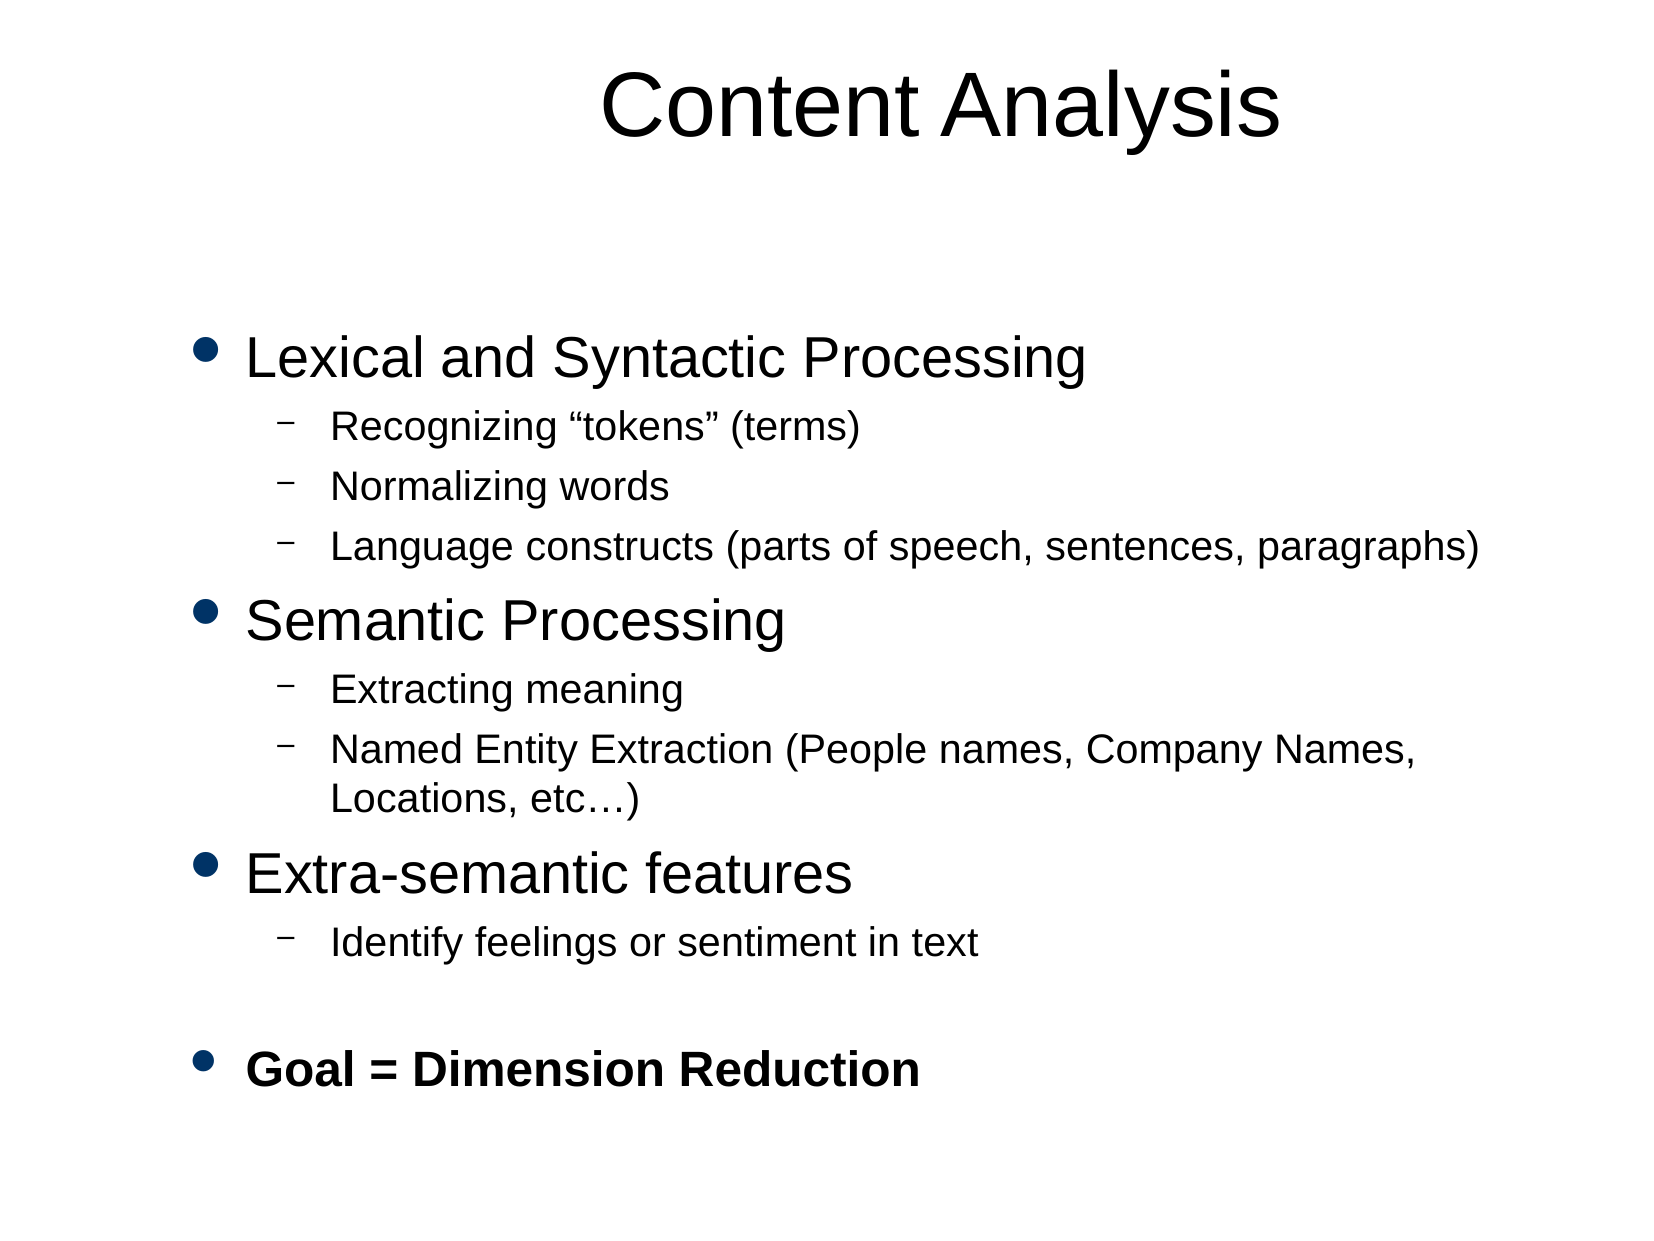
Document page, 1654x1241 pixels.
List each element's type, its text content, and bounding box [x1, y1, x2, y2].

title Content Analysis [287, 37, 1563, 163]
list Lexical and Syntactic Processing Recognizing “tokens” (terms) Normalizing words Language constructs (parts of speech, sentences, paragraphs) Semantic Processing Extracting meaning Named Entity Extraction (People names, Company Names, Locations, etc…) Extra-semantic features Identify feelings or sentiment in text Goal = Dimension Reduction [174, 312, 1500, 1163]
